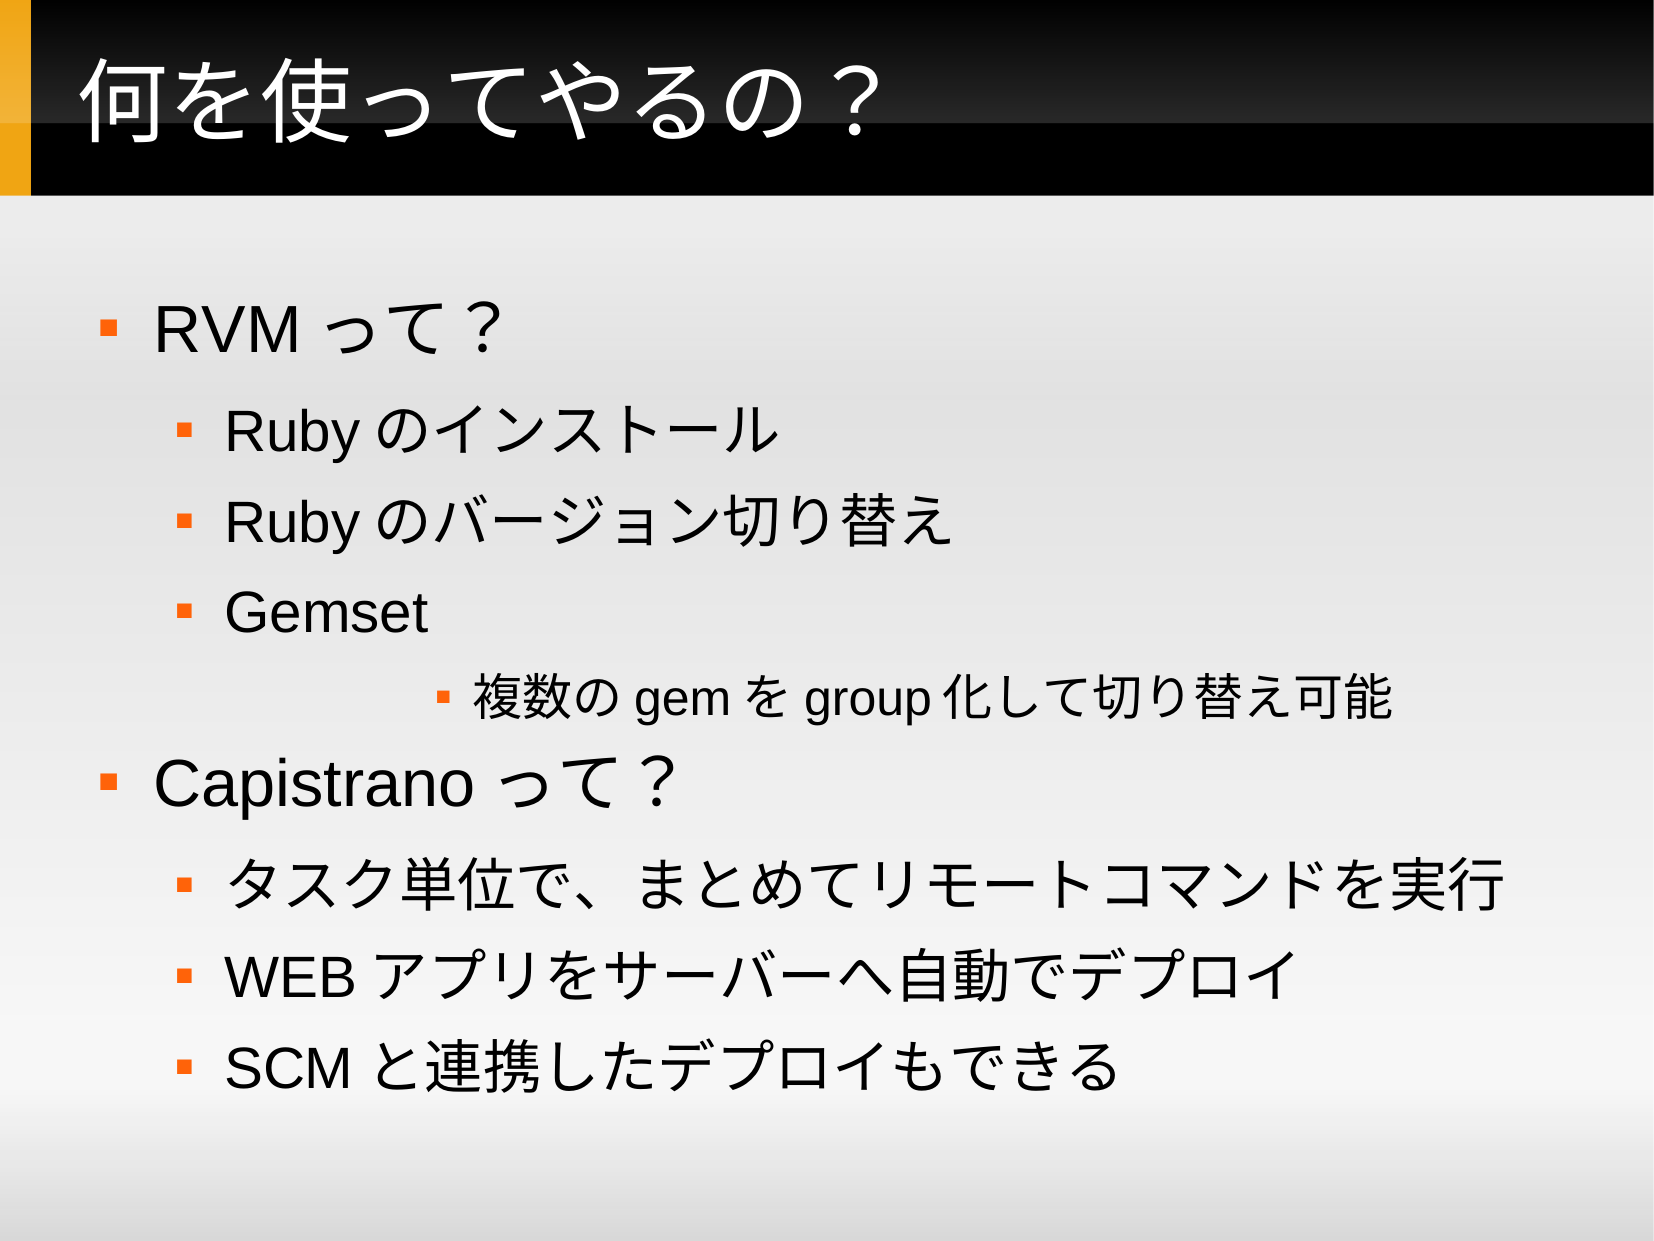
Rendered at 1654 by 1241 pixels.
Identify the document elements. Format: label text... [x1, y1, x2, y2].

picture [0, 0, 1654, 1241]
list RVMって？ Rubyのインストール Rubyのバージョン切り替え Gemset 複数のgemをgroup化して切り替え可能 Capistranoって？ タスク単位で、まとめてリモートコマンドを実行 WEBアプリをサーバーへ自動でデプロイ SCMと連携したデプロイもできる [82, 290, 1571, 1109]
title 何を使ってやるの？ [76, 0, 1565, 208]
